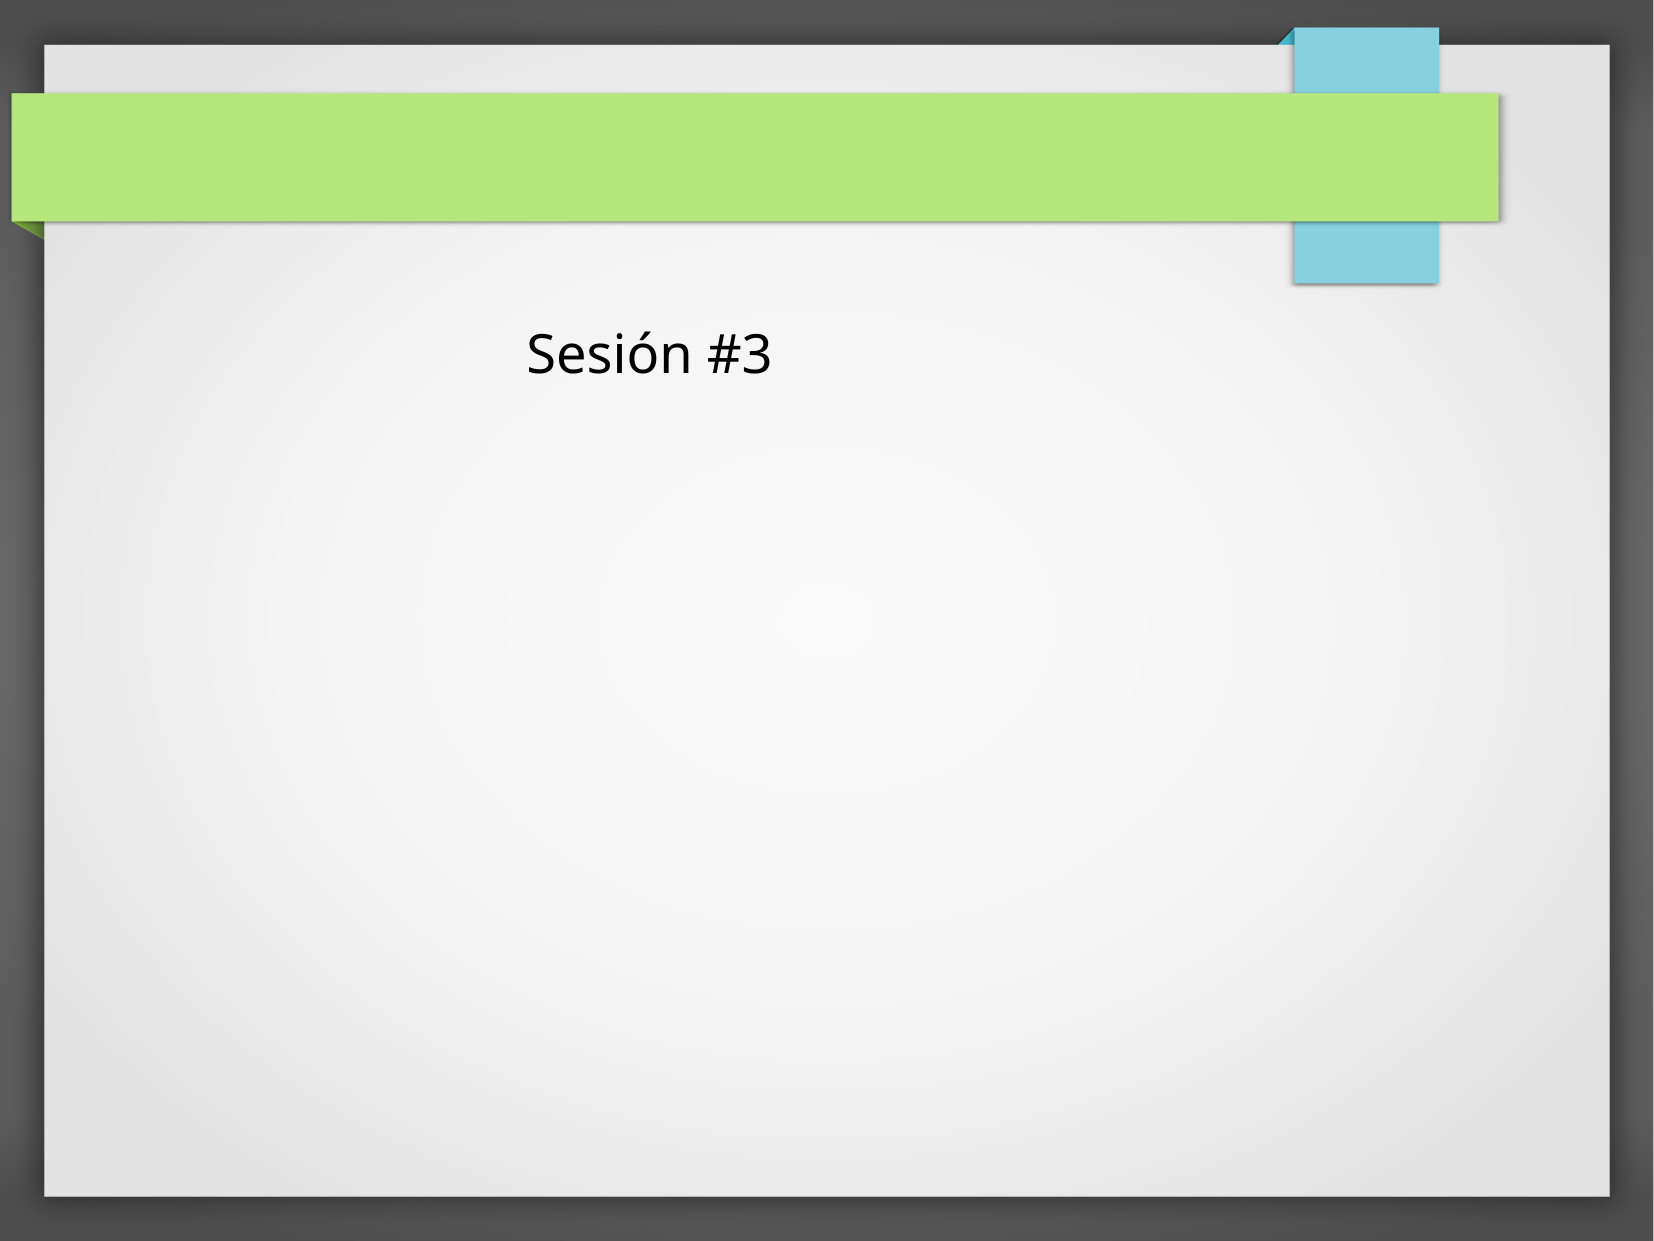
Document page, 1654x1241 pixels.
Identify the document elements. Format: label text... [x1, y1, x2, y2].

picture [0, 0, 1654, 1241]
subtitle Sesión #3 [70, 106, 1229, 1063]
